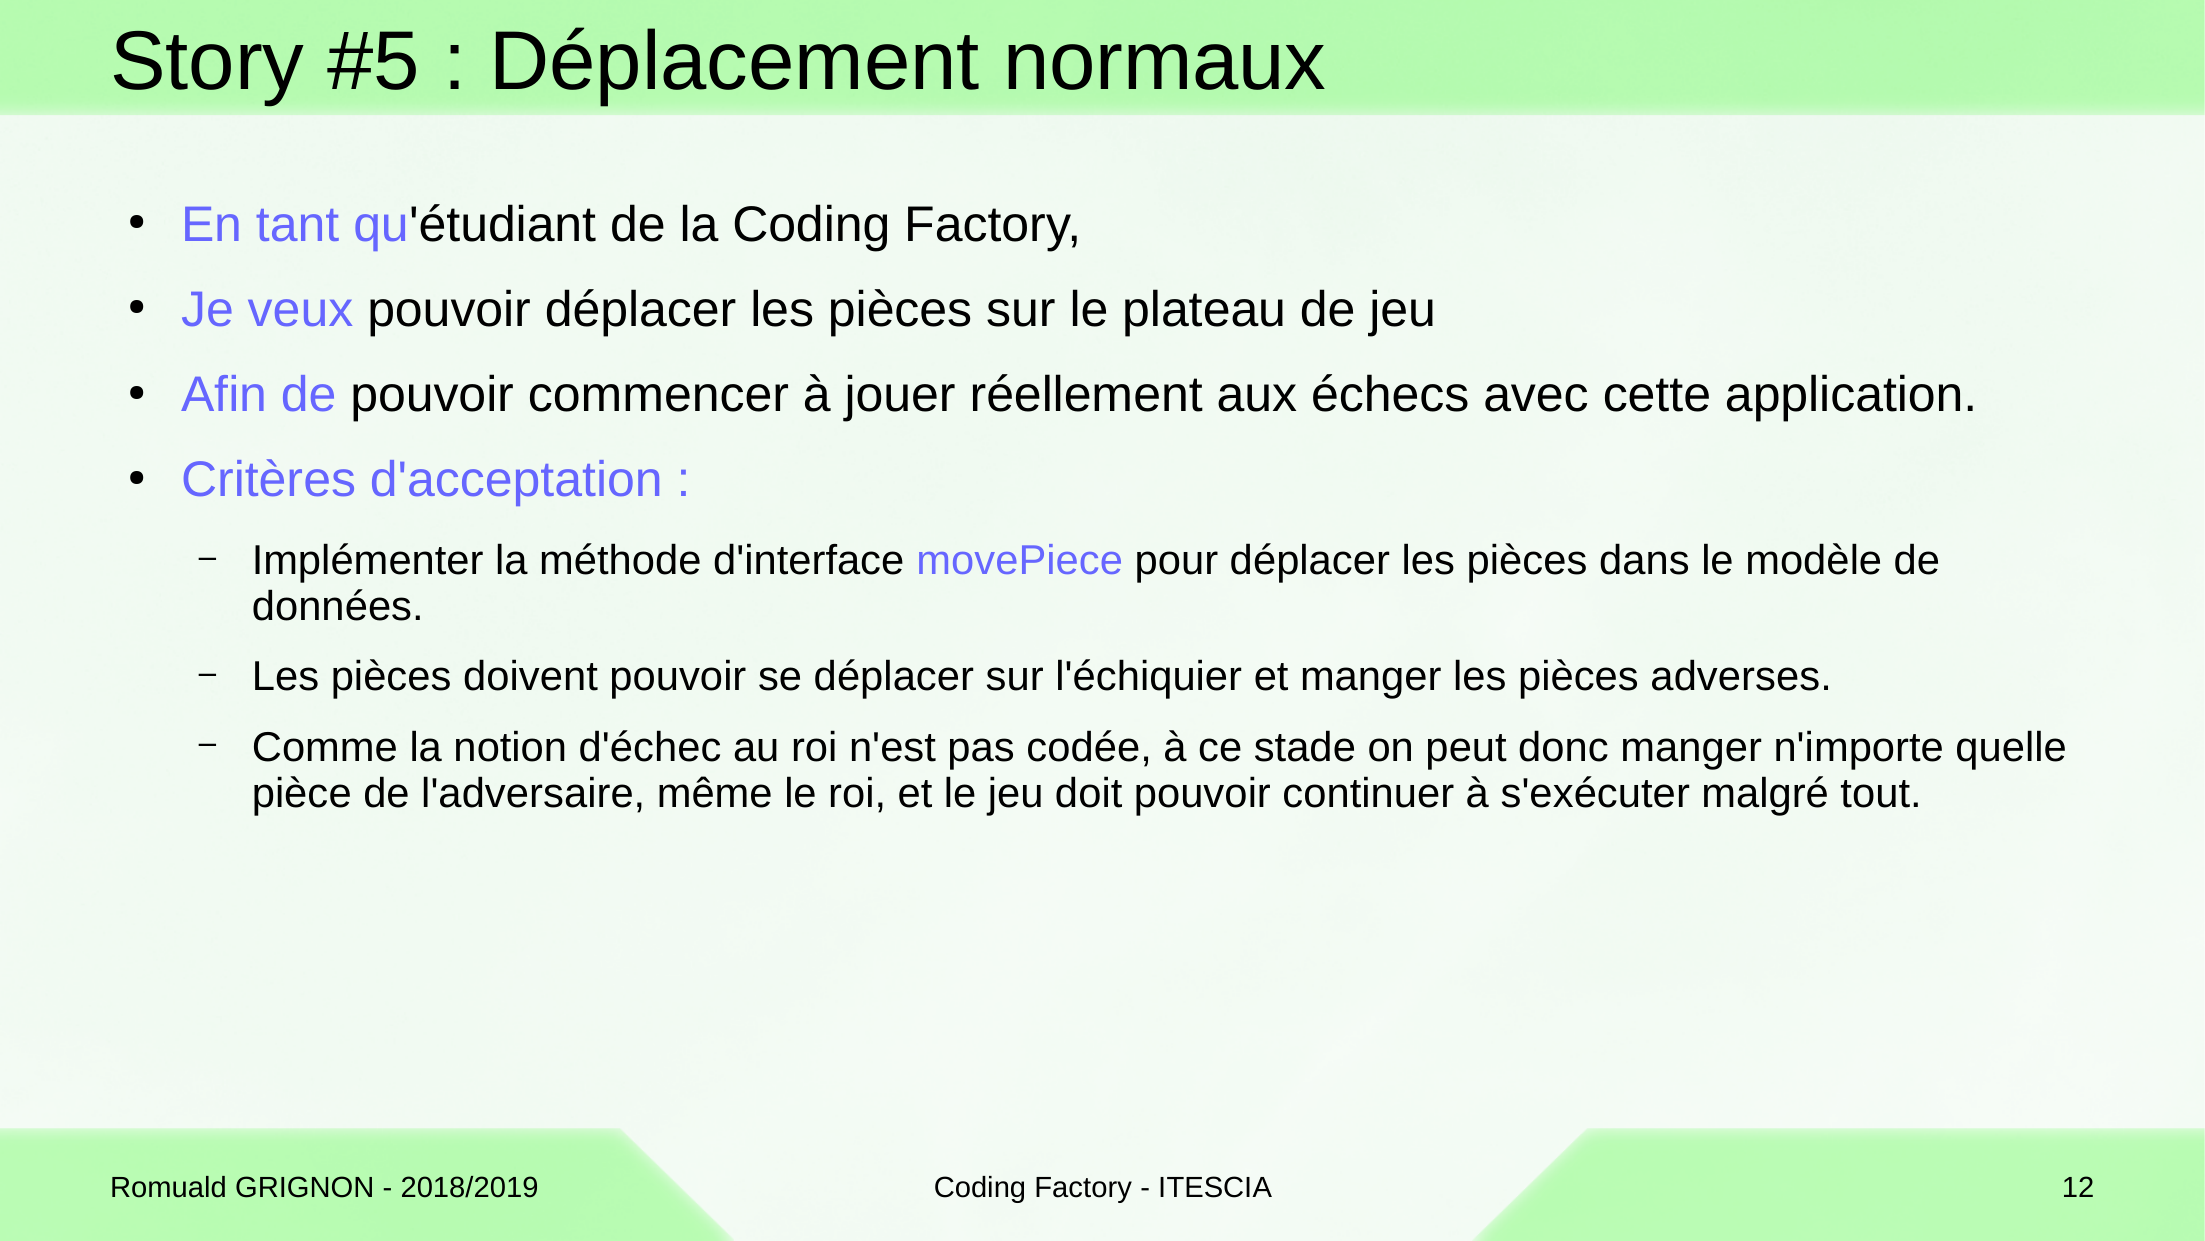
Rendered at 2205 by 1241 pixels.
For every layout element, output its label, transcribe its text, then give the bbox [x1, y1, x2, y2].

picture [0, 0, 2205, 1241]
list En tant qu'étudiant de la Coding Factory, Je veux pouvoir déplacer les pièces sur le plateau de jeu Afin de pouvoir commencer à jouer réellement aux échecs avec cette application. Critères d'acceptation : Implémenter la méthode d'interface movePiece pour déplacer les pièces dans le modèle de données. Les pièces doivent pouvoir se déplacer sur l'échiquier et manger les pièces adverses. Comme la notion d'échec au roi n'est pas codée, à ce stade on peut donc manger n'importe quelle pièce de l'adversaire, même le roi, et le jeu doit pouvoir continuer à s'exécuter malgré tout. [110, 266, 2095, 1086]
title Story #5 : Déplacement normaux [110, 49, 2095, 257]
